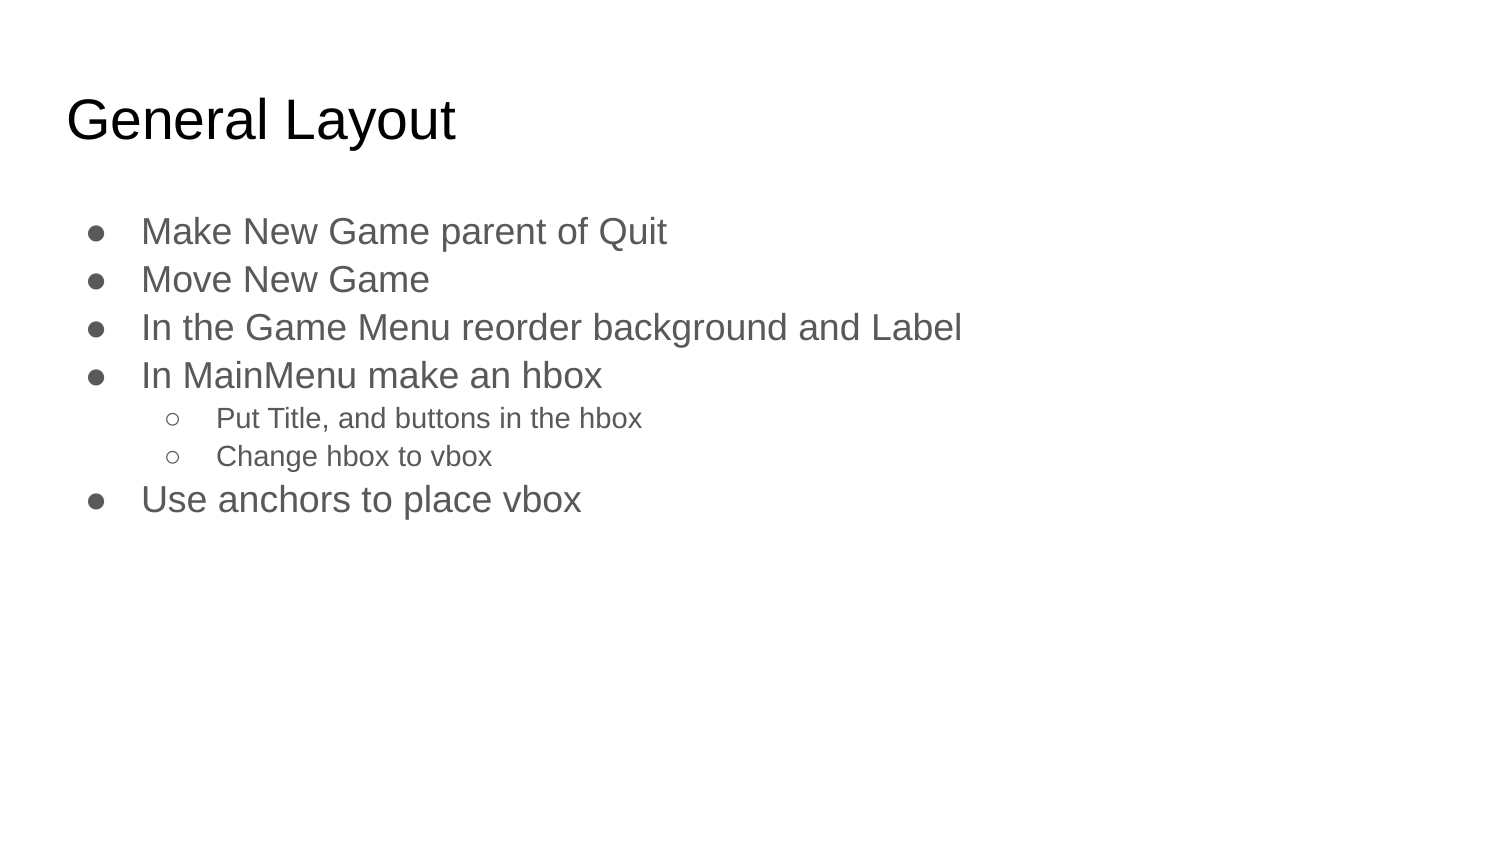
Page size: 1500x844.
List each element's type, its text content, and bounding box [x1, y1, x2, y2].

list Make New Game parent of Quit Move New Game In the Game Menu reorder background and Label In MainMenu make an hbox Put Title, and buttons in the hbox Change hbox to vbox Use anchors to place vbox [51, 189, 1449, 750]
title General Layout [51, 72, 1449, 167]
